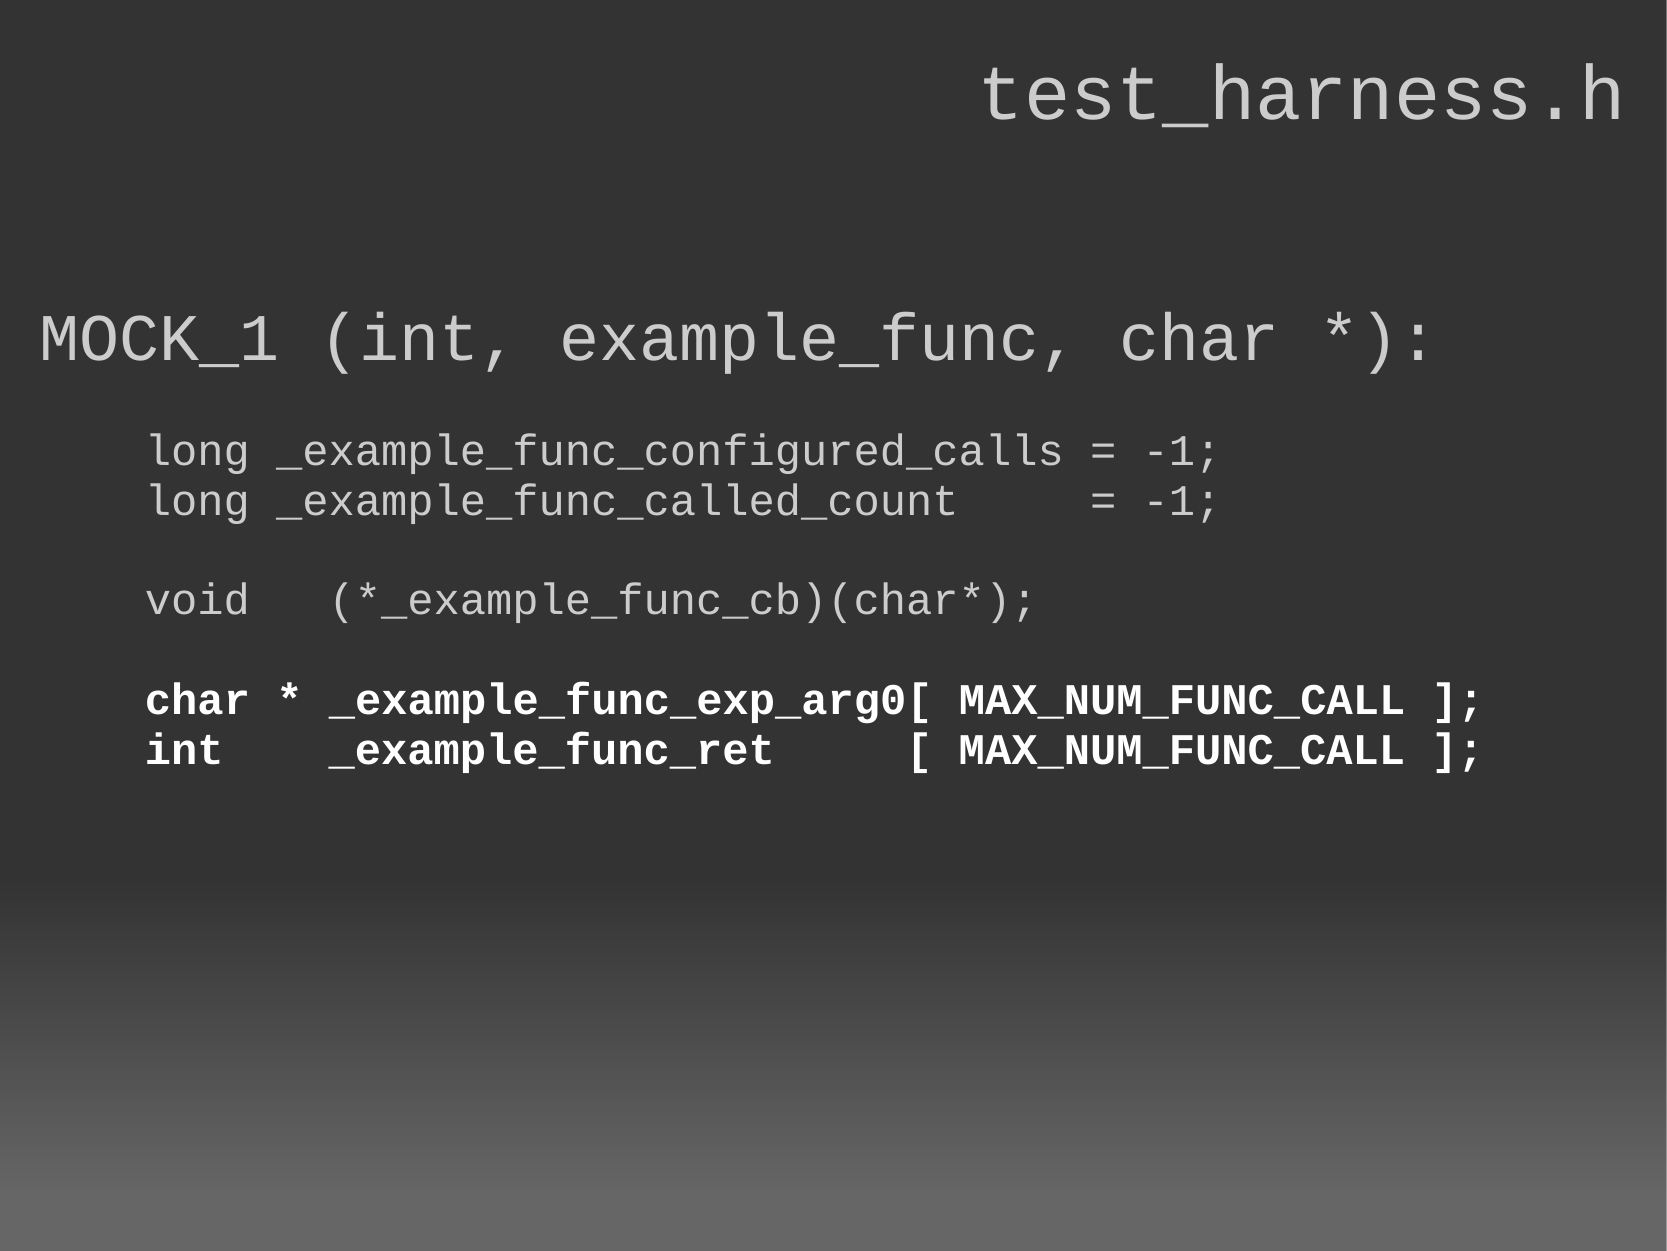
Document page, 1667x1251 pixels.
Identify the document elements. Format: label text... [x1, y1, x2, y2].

list MOCK_1 (int, example_func, char *): long _example_func_configured_calls = -1; long _example_func_called_count = -1; void (*_example_func_cb)(char*); char * _example_func_exp_arg0[ MAX_NUM_FUNC_CALL ]; int _example_func_ret [ MAX_NUM_FUNC_CALL ]; [39, 299, 1626, 1199]
title test_harness.h [39, 49, 1626, 240]
picture [0, 0, 1667, 1251]
